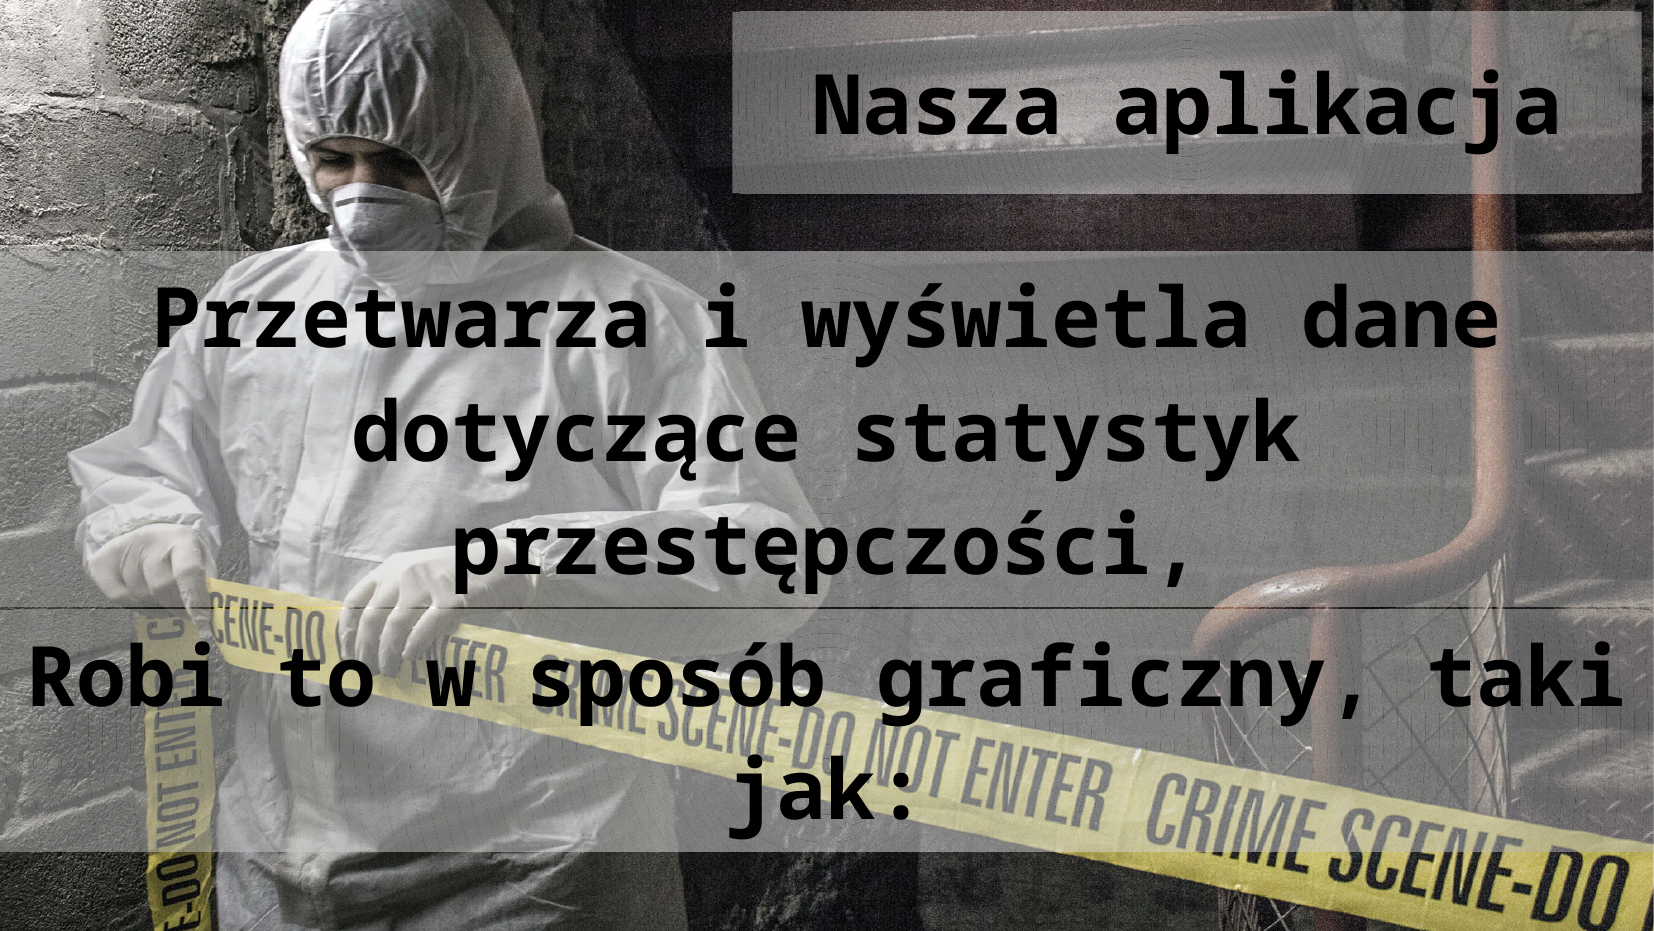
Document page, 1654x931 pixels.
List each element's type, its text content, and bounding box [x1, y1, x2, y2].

picture [0, 0, 1654, 251]
text_box Robi to w sposób graficzny, taki jak: [0, 614, 1654, 848]
text_box Przetwarza i wyświetla dane dotyczące statystyk przestępczości, [0, 271, 1654, 587]
text_box Nasza aplikacja [732, 11, 1642, 194]
picture [0, 852, 1654, 931]
